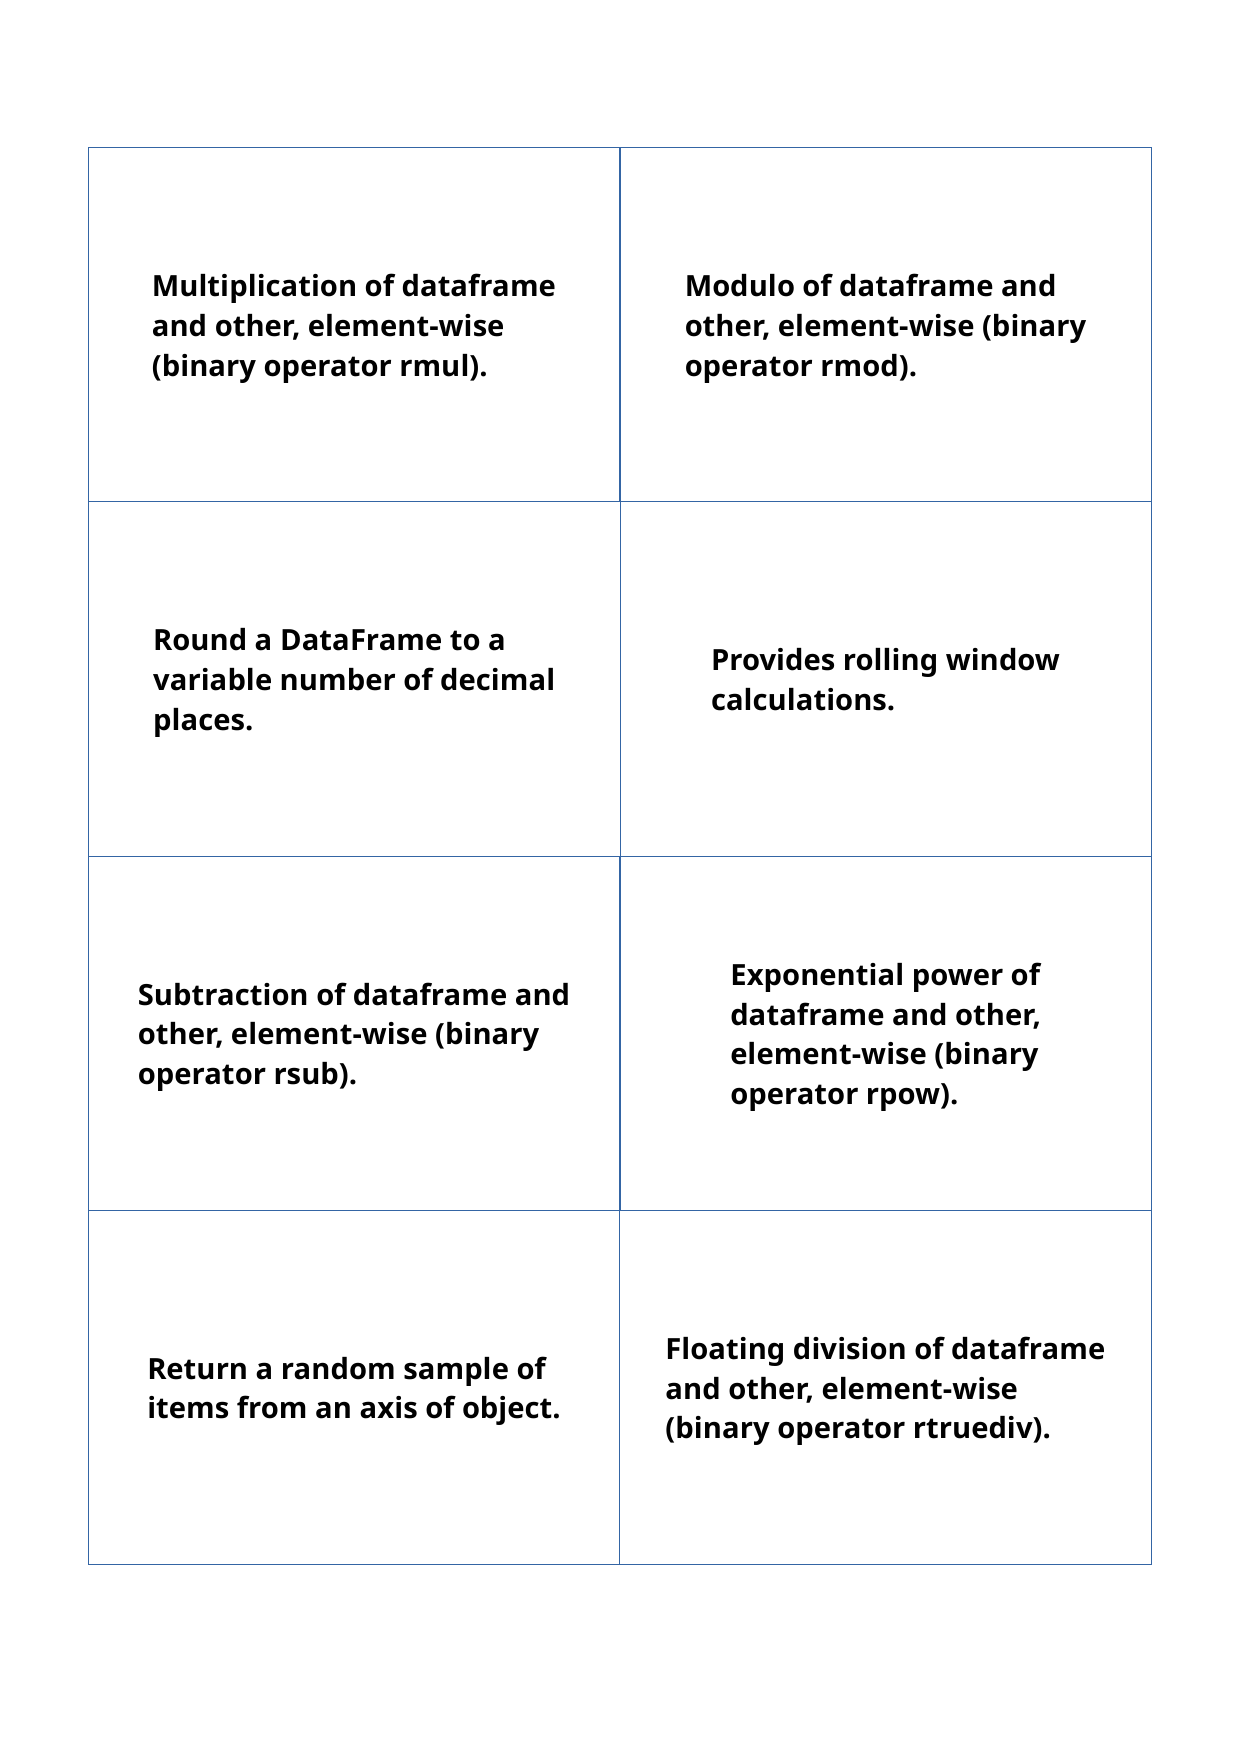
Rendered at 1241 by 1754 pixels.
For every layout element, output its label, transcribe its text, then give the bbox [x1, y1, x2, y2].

text_box Return a random sample of items from an axis of object. [88, 1210, 619, 1565]
text_box Provides rolling window calculations. [620, 501, 1152, 856]
text_box Subtraction of dataframe and other, element-wise (binary operator rsub). [88, 856, 620, 1210]
text_box Floating division of dataframe and other, element-wise (binary operator rtruediv). [619, 1210, 1152, 1565]
text_box Exponential power of dataframe and other, element-wise (binary operator rpow). [620, 856, 1152, 1210]
text_box Round a DataFrame to a variable number of decimal places. [88, 501, 620, 856]
text_box Modulo of dataframe and other, element-wise (binary operator rmod). [620, 147, 1152, 501]
text_box Multiplication of dataframe and other, element-wise (binary operator rmul). [88, 147, 620, 501]
